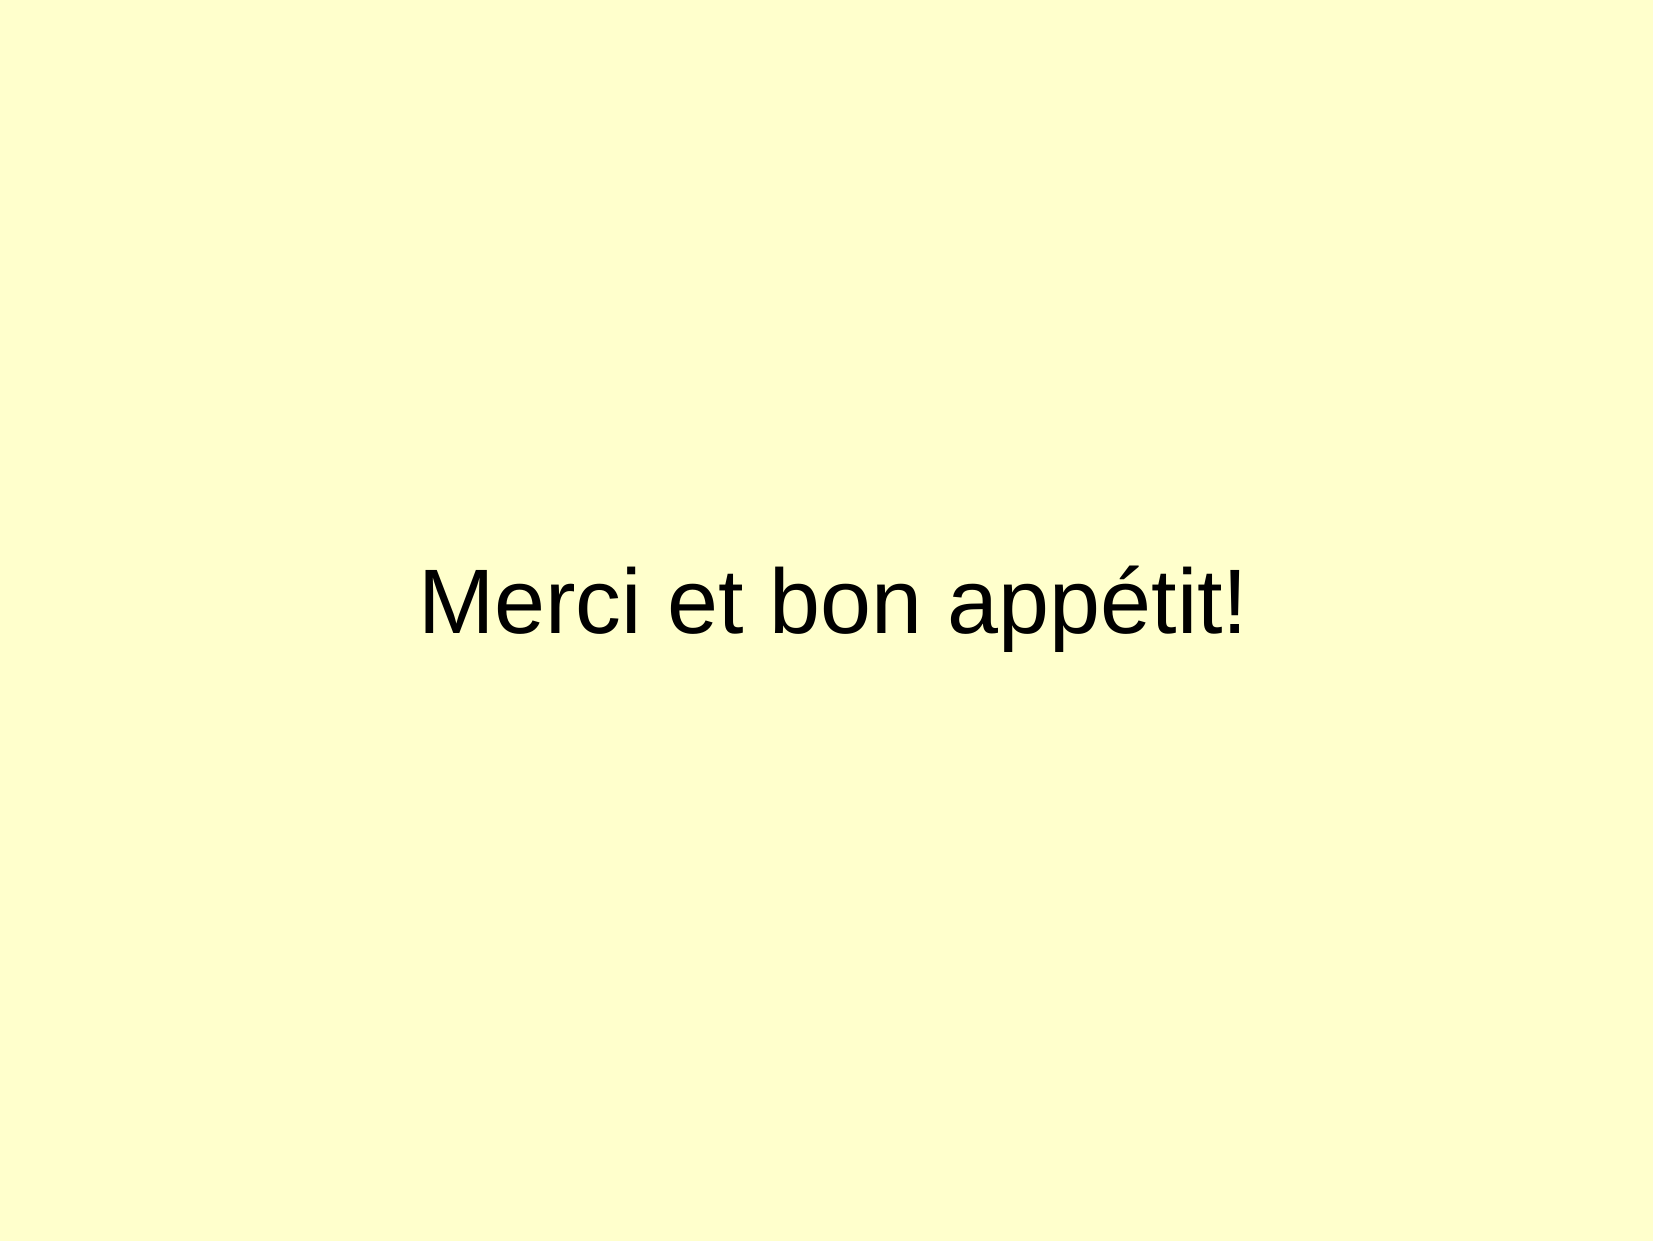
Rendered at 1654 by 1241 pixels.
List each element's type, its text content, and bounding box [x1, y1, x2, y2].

title Merci et bon appétit! [90, 497, 1578, 706]
